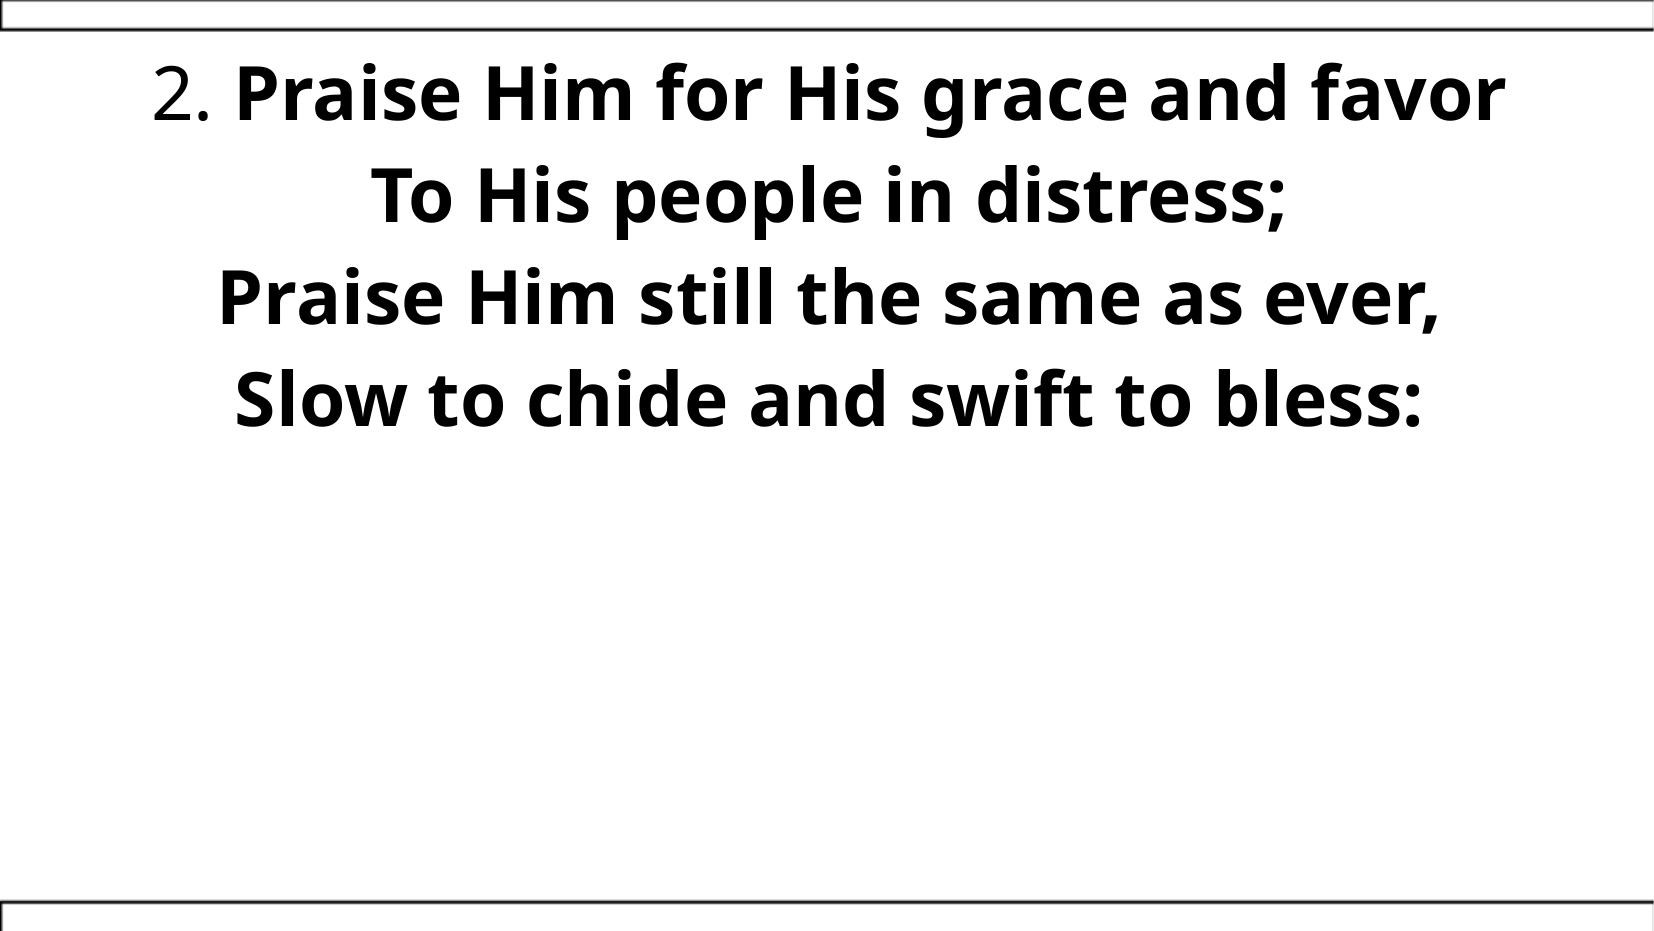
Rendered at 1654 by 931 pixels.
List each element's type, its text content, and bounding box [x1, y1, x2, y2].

picture [0, 0, 1654, 931]
text_box 2. Praise Him for His grace and favor To His people in distress; Praise Him still the same as ever, Slow to chide and swift to bless: [117, 32, 1543, 447]
